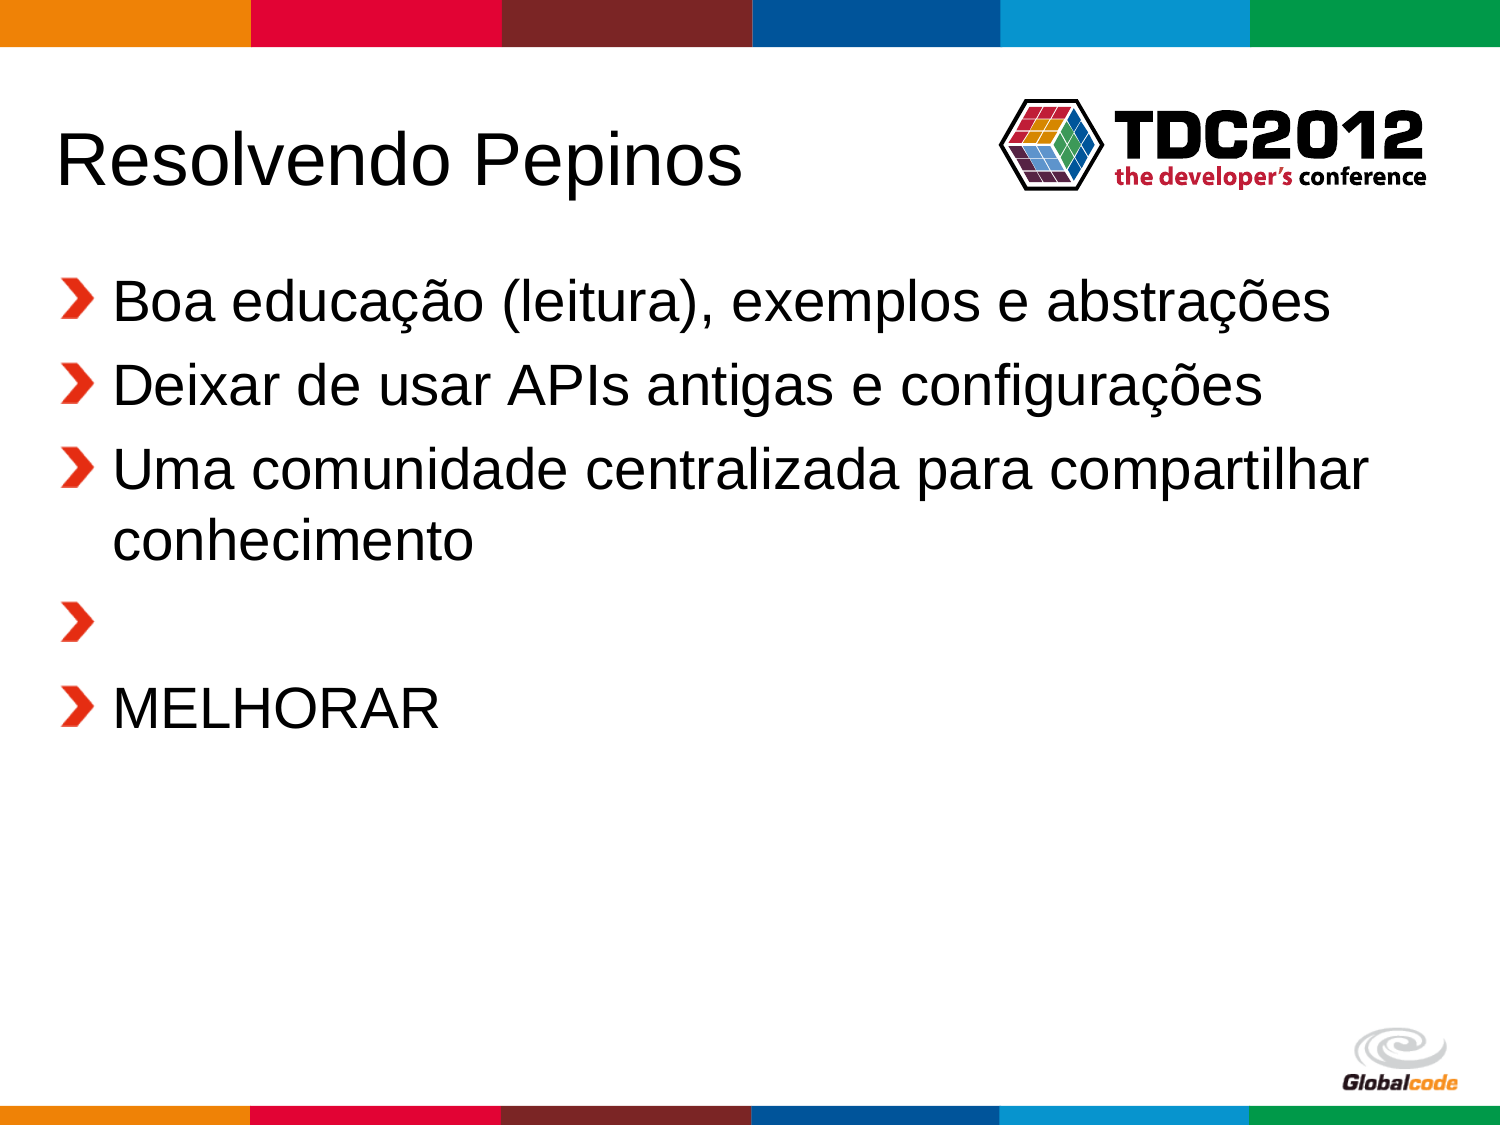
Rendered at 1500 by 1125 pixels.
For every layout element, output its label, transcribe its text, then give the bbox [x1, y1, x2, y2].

list Boa educação (leitura), exemplos e abstrações Deixar de usar APIs antigas e configurações Uma comunidade centralizada para compartilhar conhecimento MELHORAR [41, 255, 1459, 998]
picture [1340, 999, 1459, 1105]
title Resolvendo Pepinos [41, 57, 975, 254]
